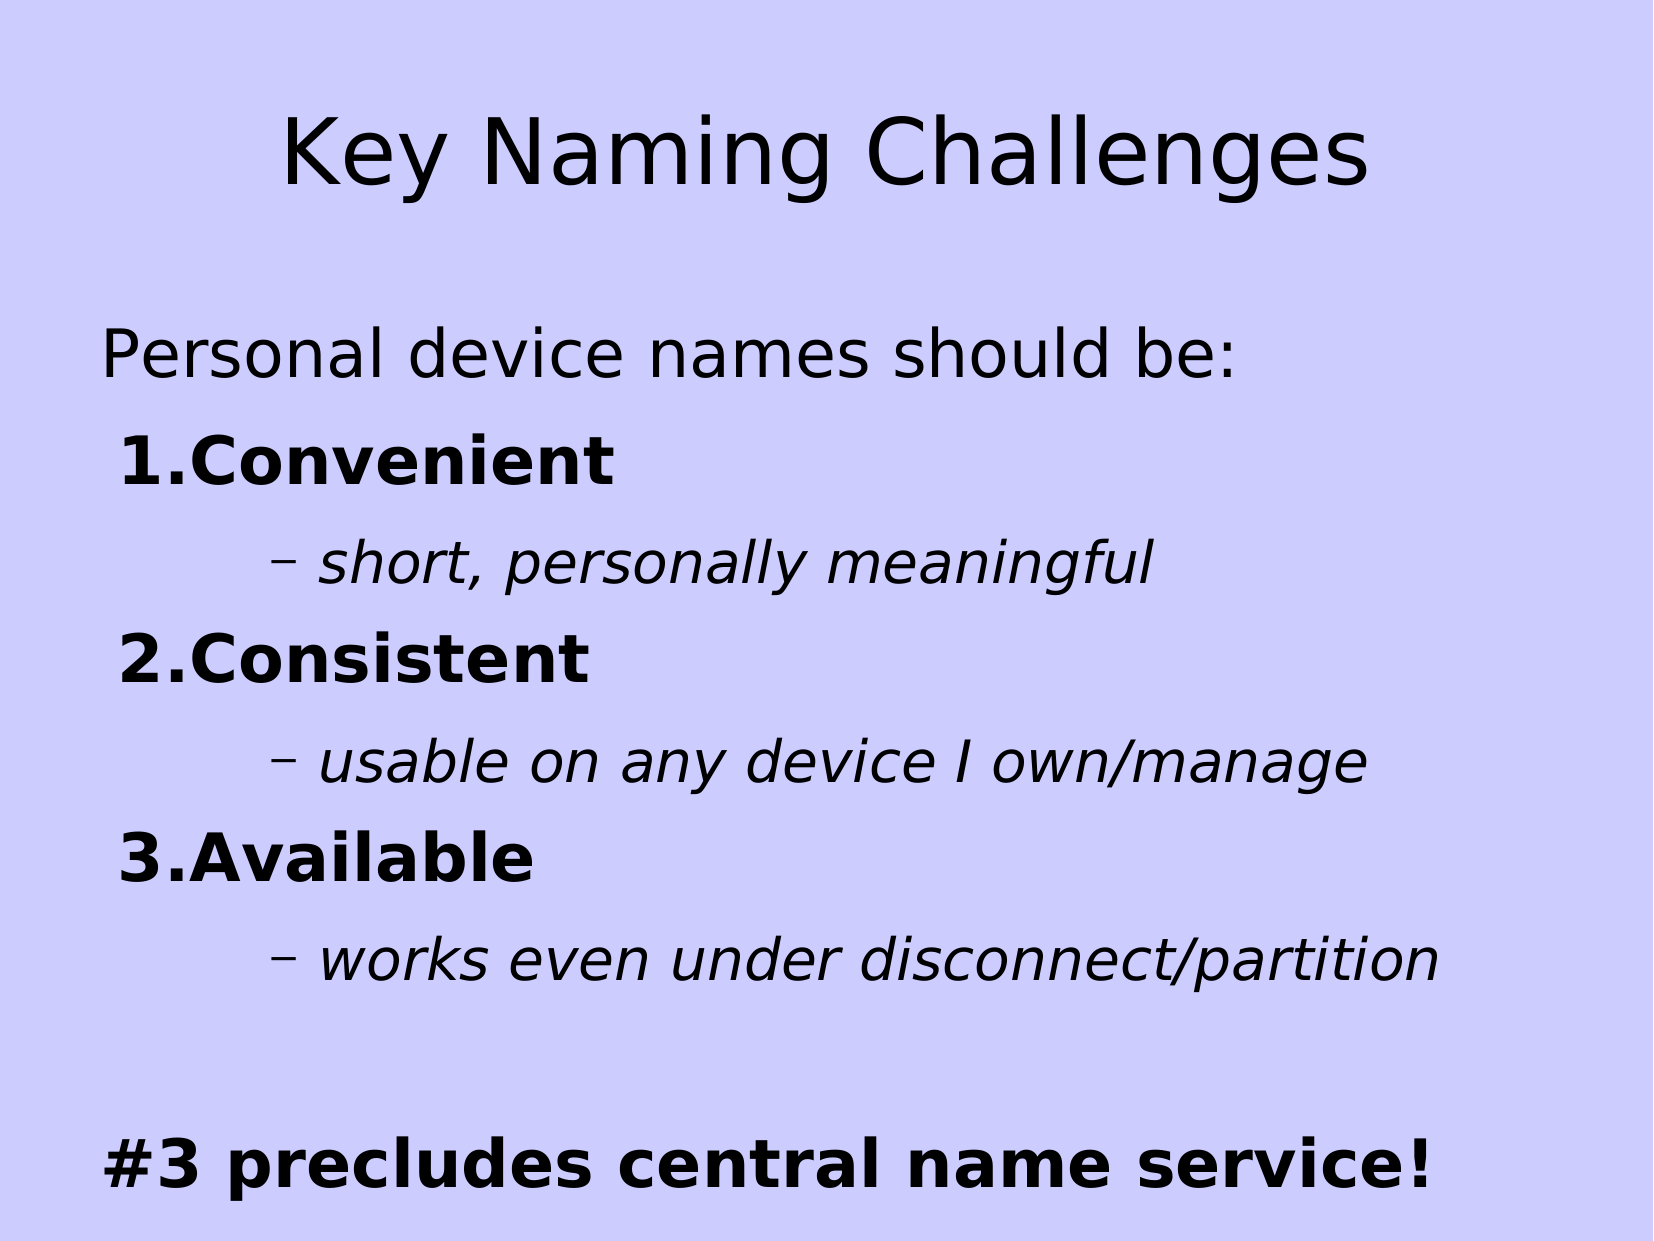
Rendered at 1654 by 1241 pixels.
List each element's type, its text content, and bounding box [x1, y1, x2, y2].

title Key Naming Challenges [82, 49, 1571, 257]
list Personal device names should be: Convenient short, personally meaningful Consistent usable on any device I own/manage Available works even under disconnect/partition #3 precludes central name service! [82, 315, 1571, 1205]
